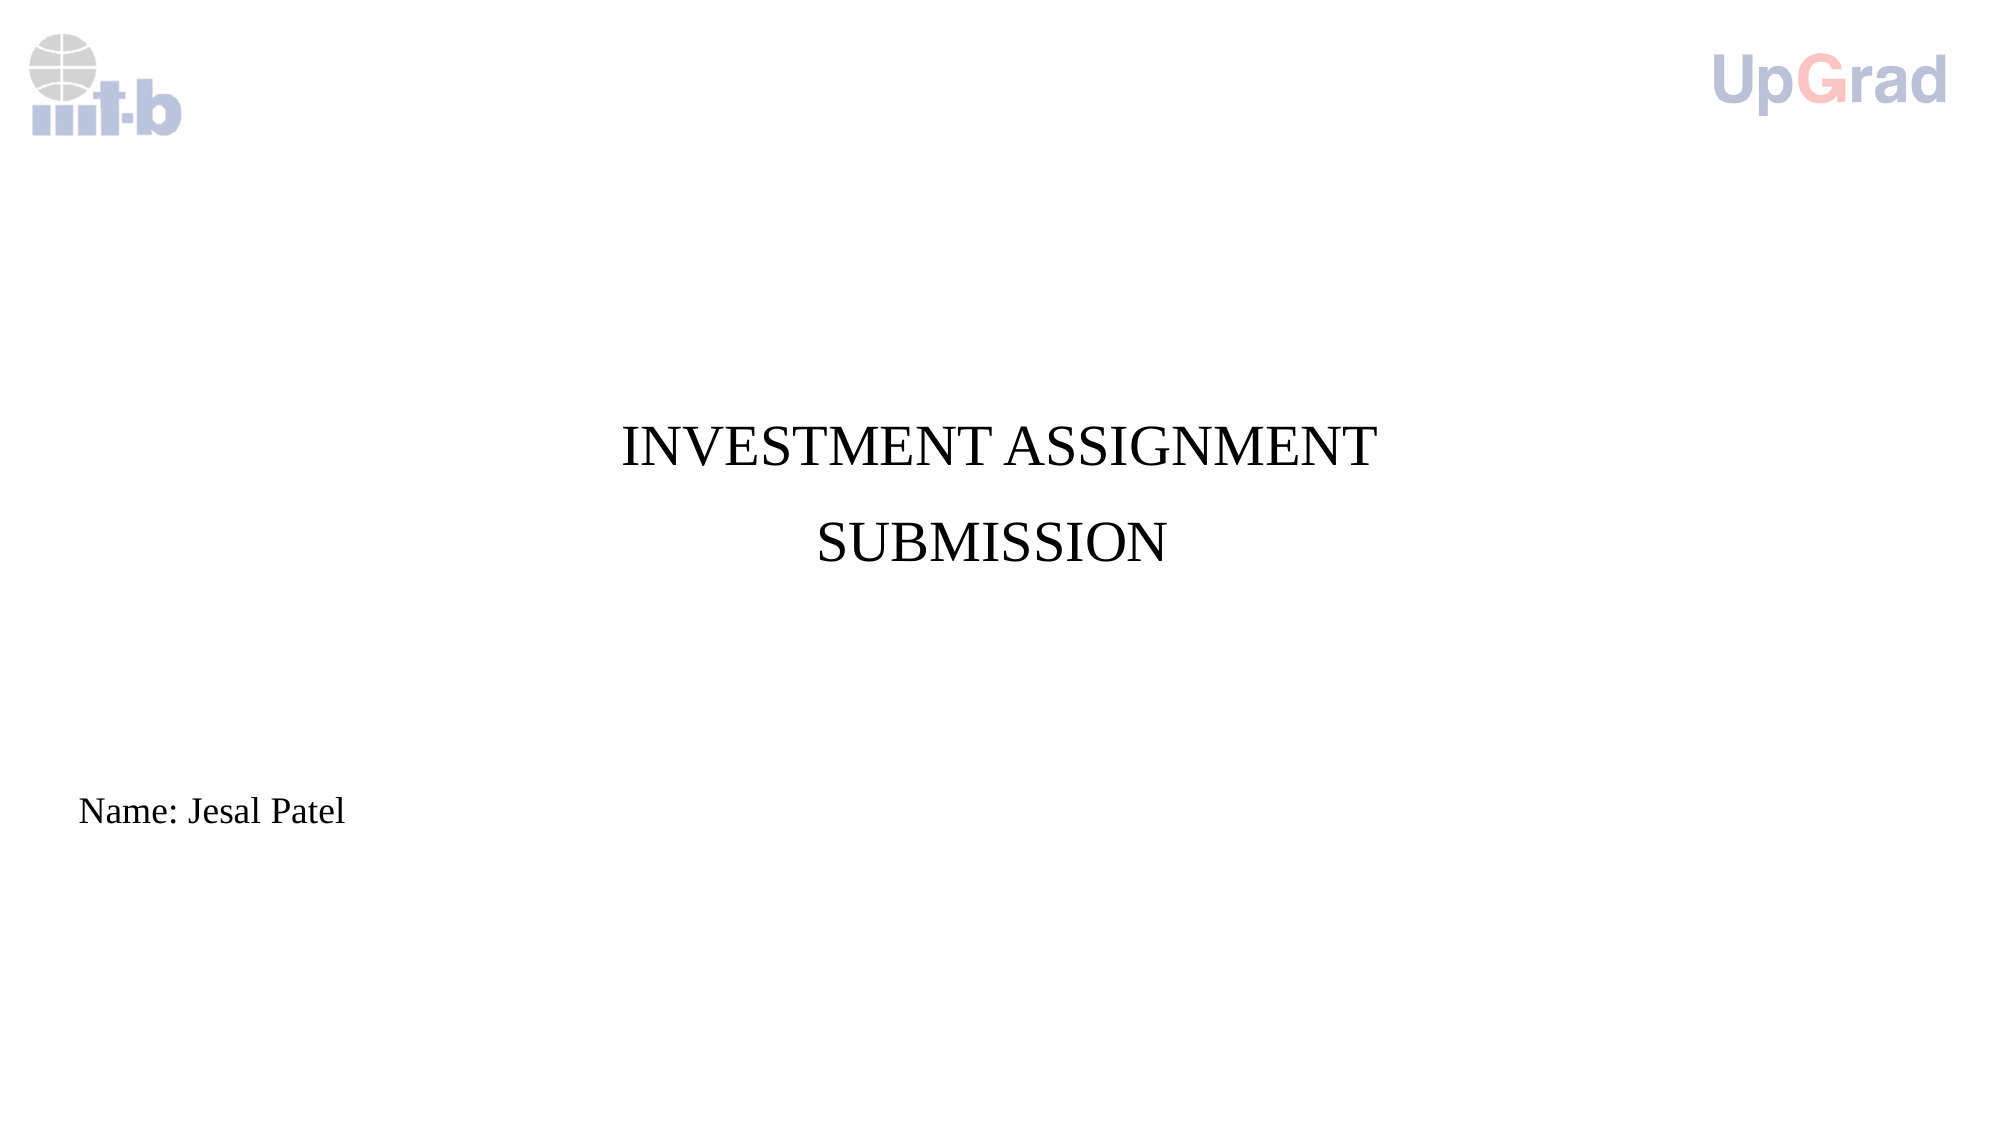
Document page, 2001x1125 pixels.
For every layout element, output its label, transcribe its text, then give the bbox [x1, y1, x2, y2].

text_box Name: Jesal Patel [63, 786, 1071, 1038]
text_box INVESTMENT ASSIGNMENT SUBMISSION [250, 56, 1750, 581]
